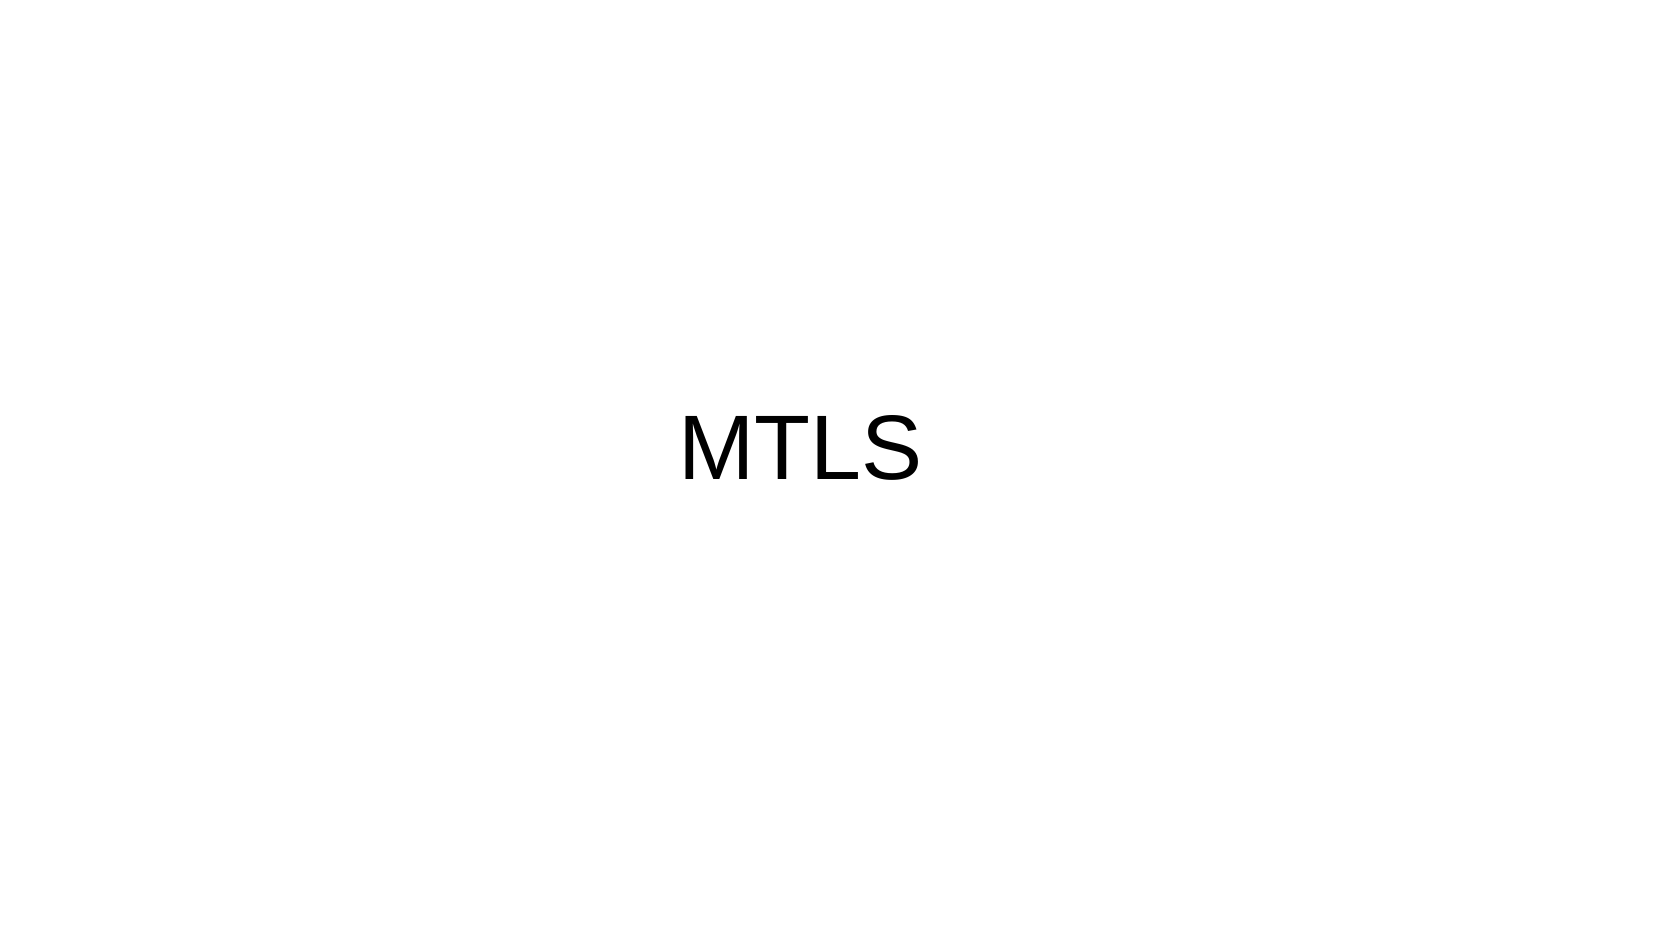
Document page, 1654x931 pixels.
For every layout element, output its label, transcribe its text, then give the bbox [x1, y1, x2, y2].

title MTLS [56, 369, 1546, 526]
